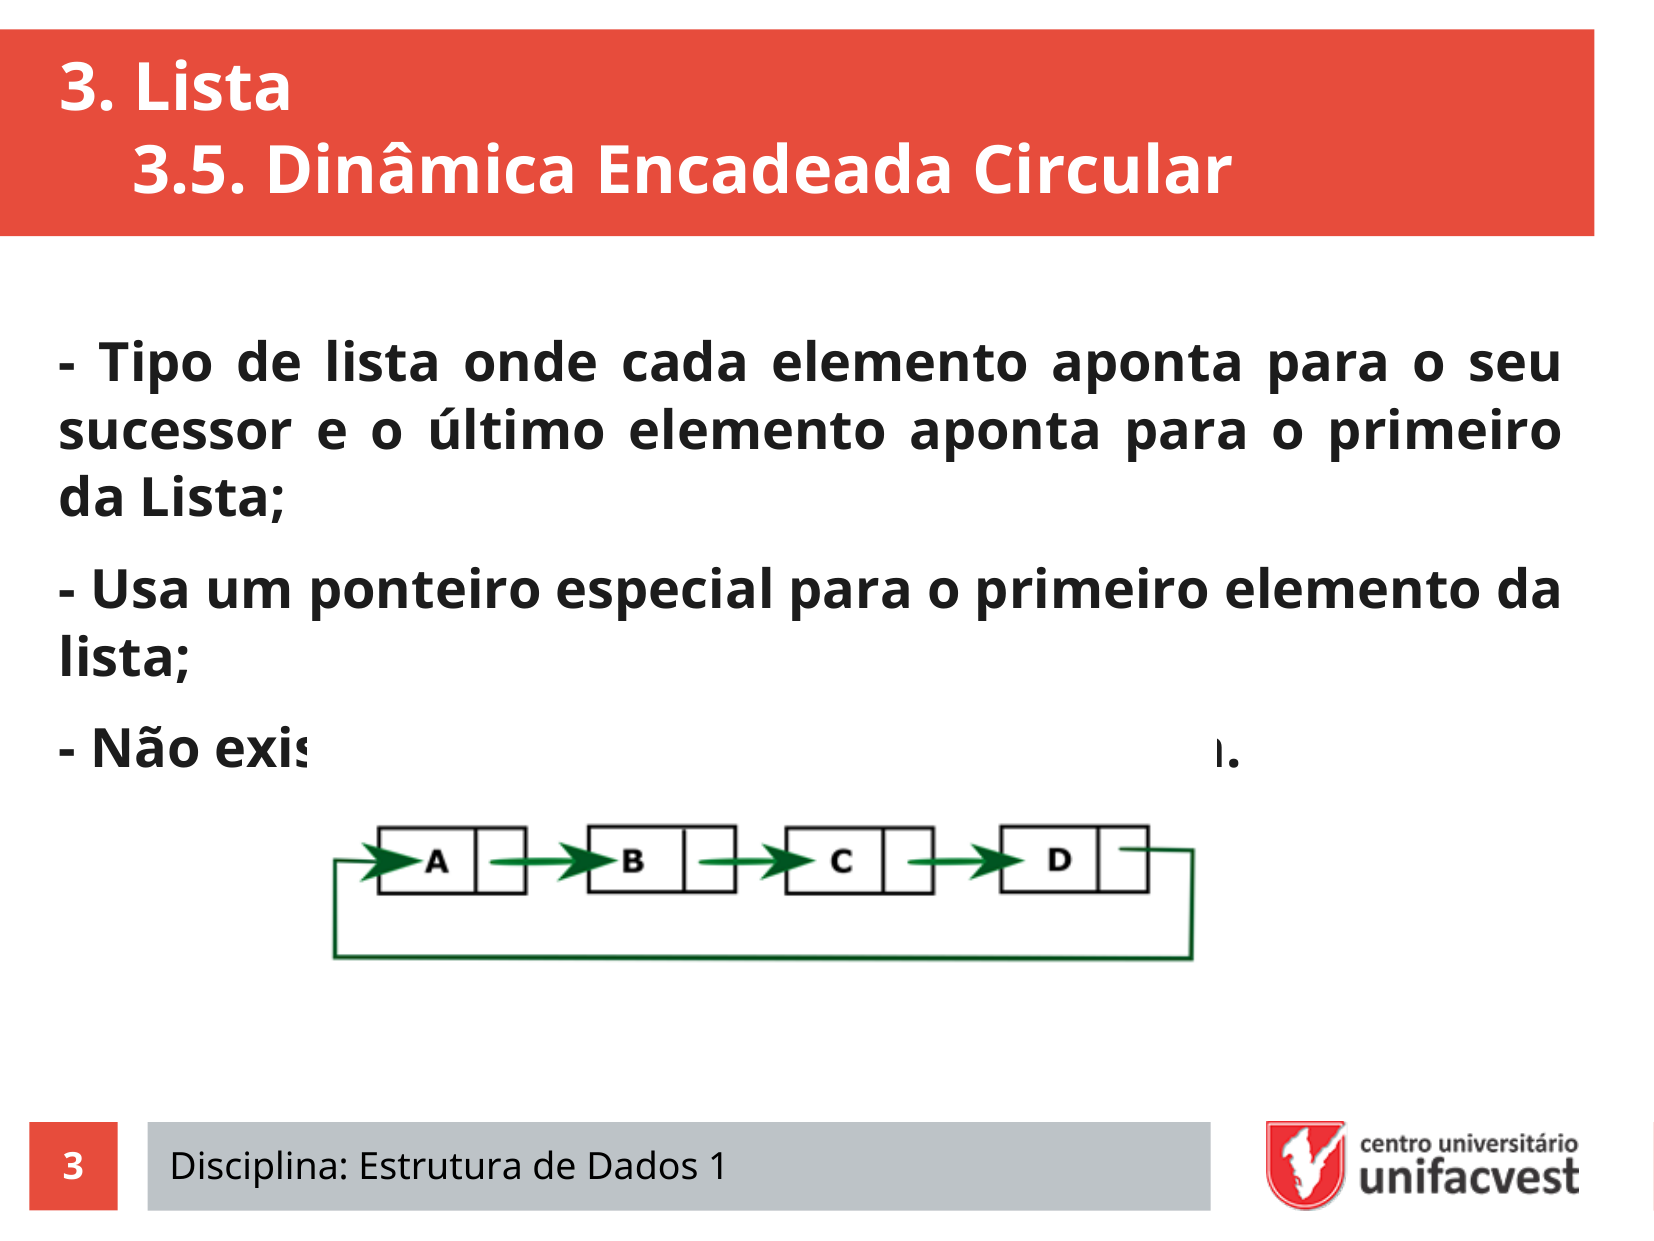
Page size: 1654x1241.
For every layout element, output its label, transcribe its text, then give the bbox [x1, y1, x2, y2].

title 3. Lista 3.5. Dinâmica Encadeada Circular [59, 59, 1595, 207]
picture [1266, 1121, 1579, 1211]
text_box [1238, 1120, 1654, 1212]
text_box Disciplina: Estrutura de Dados 1 [154, 1132, 1205, 1196]
list - Tipo de lista onde cada elemento aponta para o seu sucessor e o último elemento aponta para o primeiro da Lista; - Usa um ponteiro especial para o primeiro elemento da lista; - Não existe uma indicação de final da Lista. [59, 324, 1566, 1093]
picture [307, 708, 1217, 1103]
